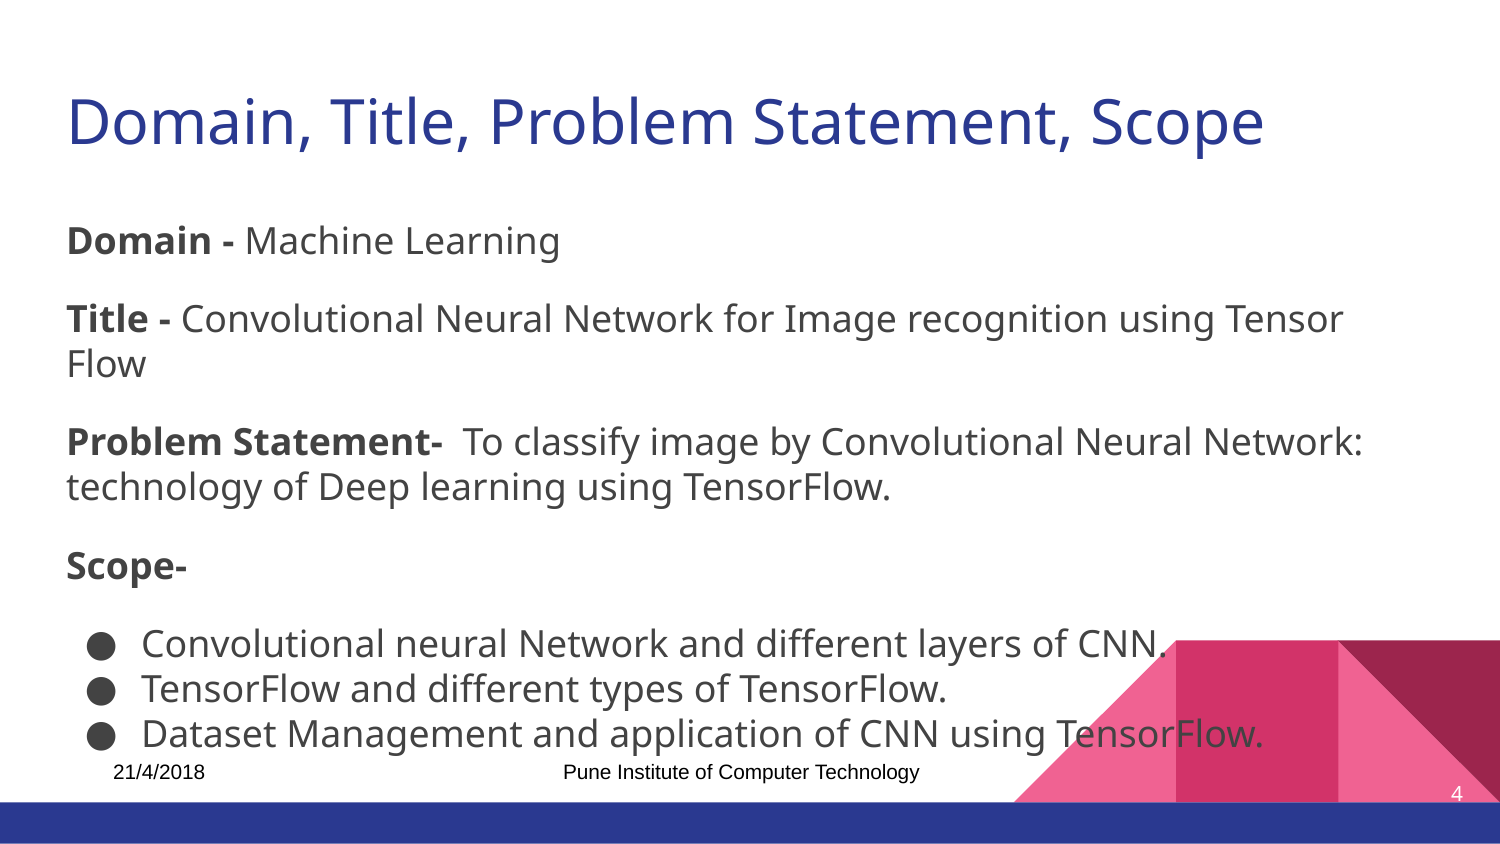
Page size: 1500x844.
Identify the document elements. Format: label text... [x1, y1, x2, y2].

title Domain, Title, Problem Statement, Scope [51, 67, 1449, 167]
slide_number <number> [1387, 762, 1478, 828]
list Domain - Machine Learning Title - Convolutional Neural Network for Image recognition using Tensor Flow Problem Statement- To classify image by Convolutional Neural Network: technology of Deep learning using TensorFlow. Scope- Convolutional neural Network and different layers of CNN. TensorFlow and different types of TensorFlow. Dataset Management and application of CNN using TensorFlow. [51, 201, 1449, 750]
